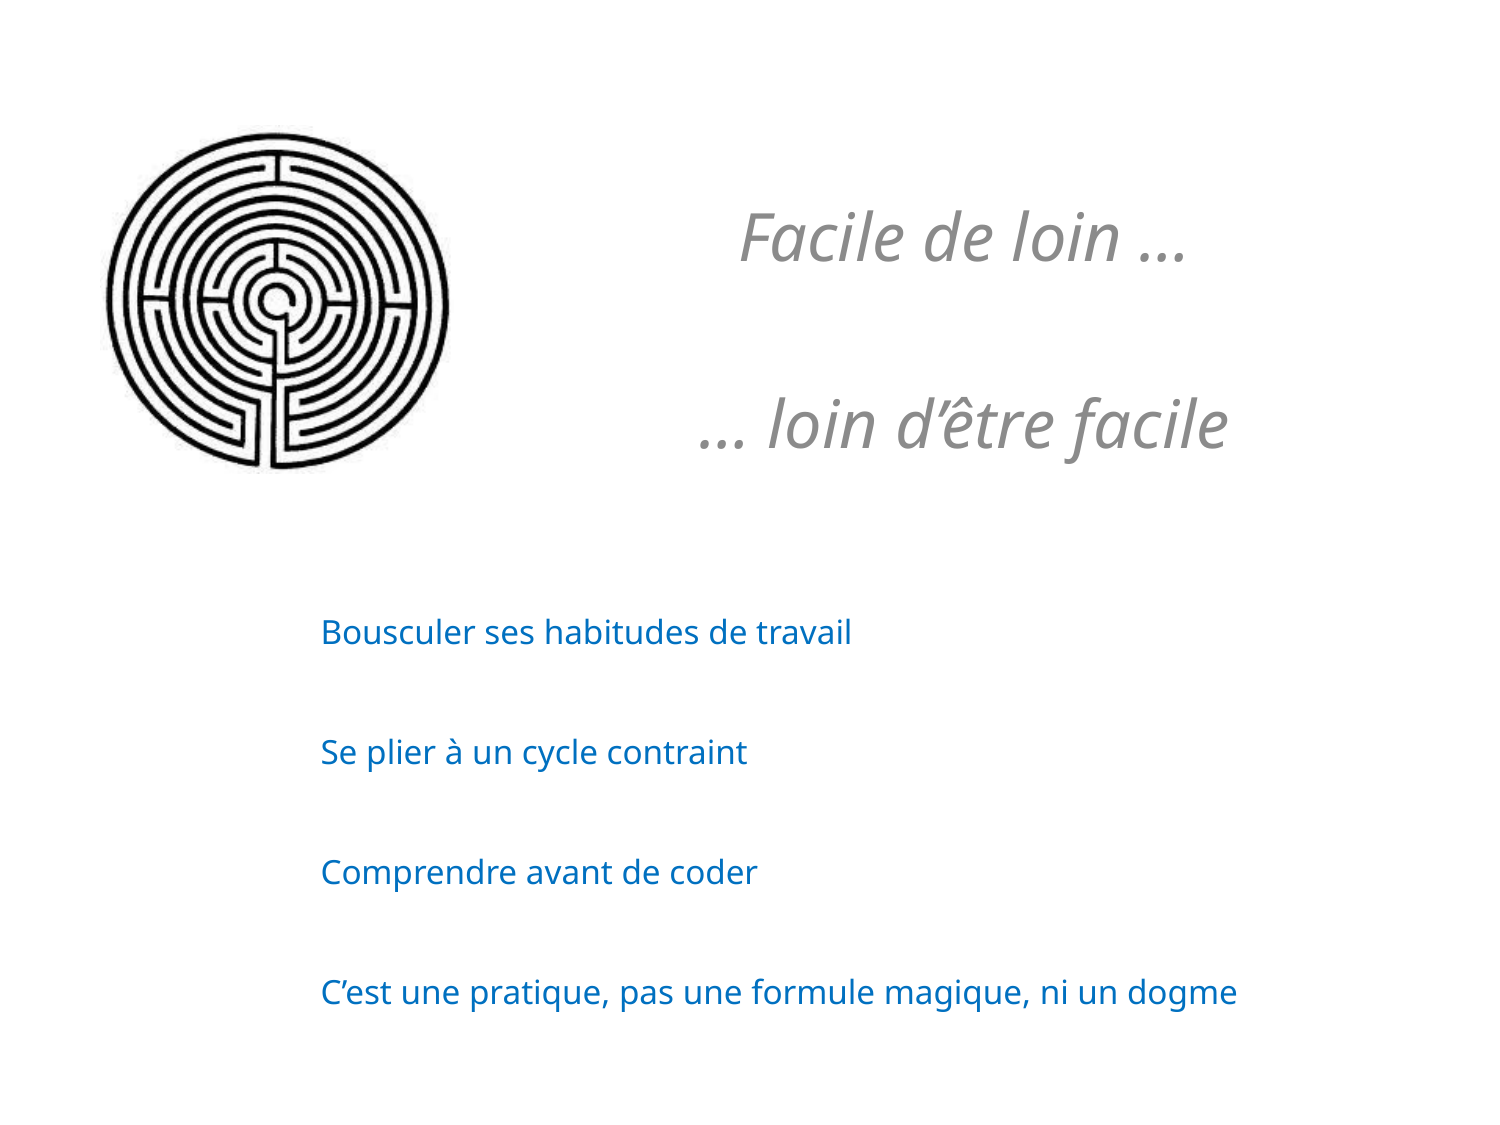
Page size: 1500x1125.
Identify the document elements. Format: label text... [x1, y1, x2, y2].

picture [100, 125, 454, 474]
text_box Facile de loin … … loin d’être facile [506, 139, 1424, 611]
text_box Bousculer ses habitudes de travail Se plier à un cycle contraint Comprendre avant de coder C’est une pratique, pas une formule magique, ni un dogme [305, 604, 1412, 1019]
